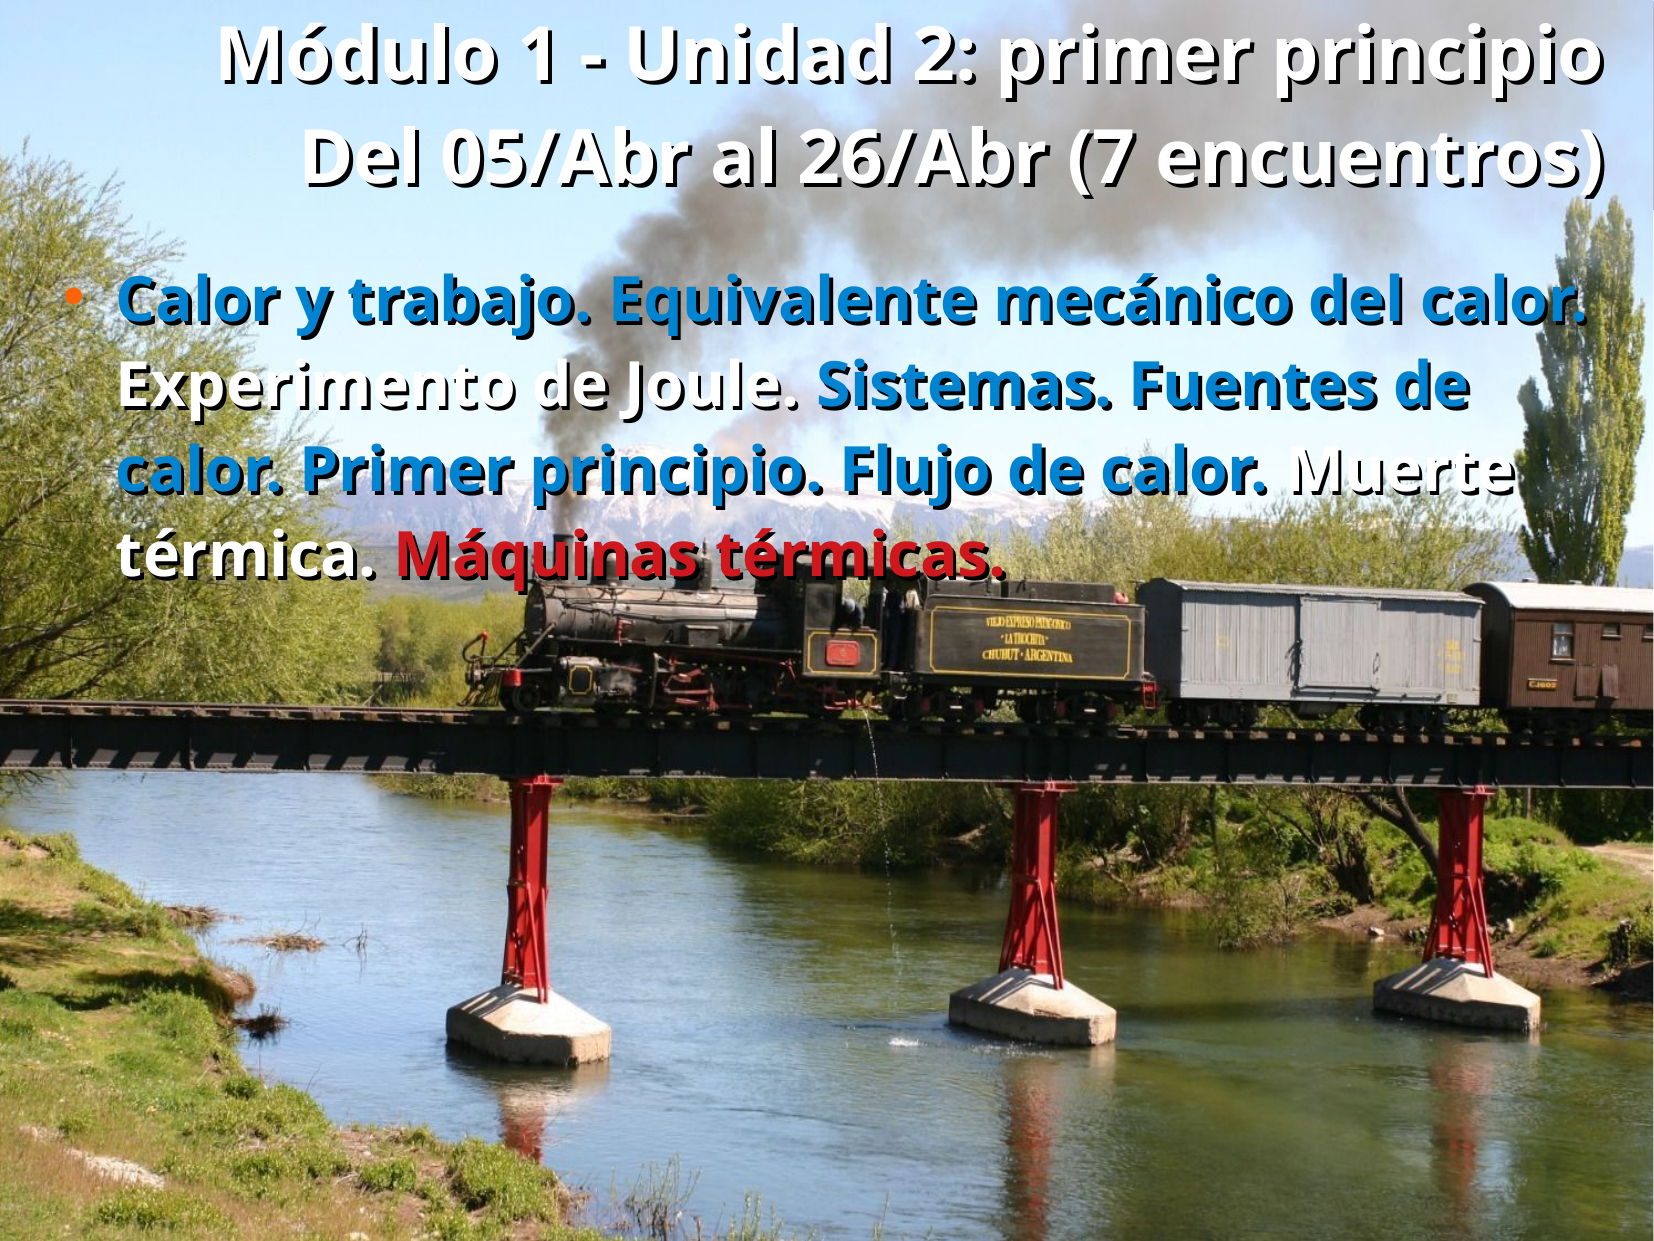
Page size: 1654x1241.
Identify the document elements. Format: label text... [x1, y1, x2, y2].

list Calor y trabajo. Equivalente mecánico del calor. Experimento de Joule. Sistemas. Fuentes de calor. Primer principio. Flujo de calor. Muerte térmica. Máquinas térmicas. [45, 255, 1606, 1156]
title Módulo 1 - Unidad 2: primer principio Del 05/Abr al 26/Abr (7 encuentros) [45, 11, 1606, 195]
picture [0, 0, 1654, 1241]
